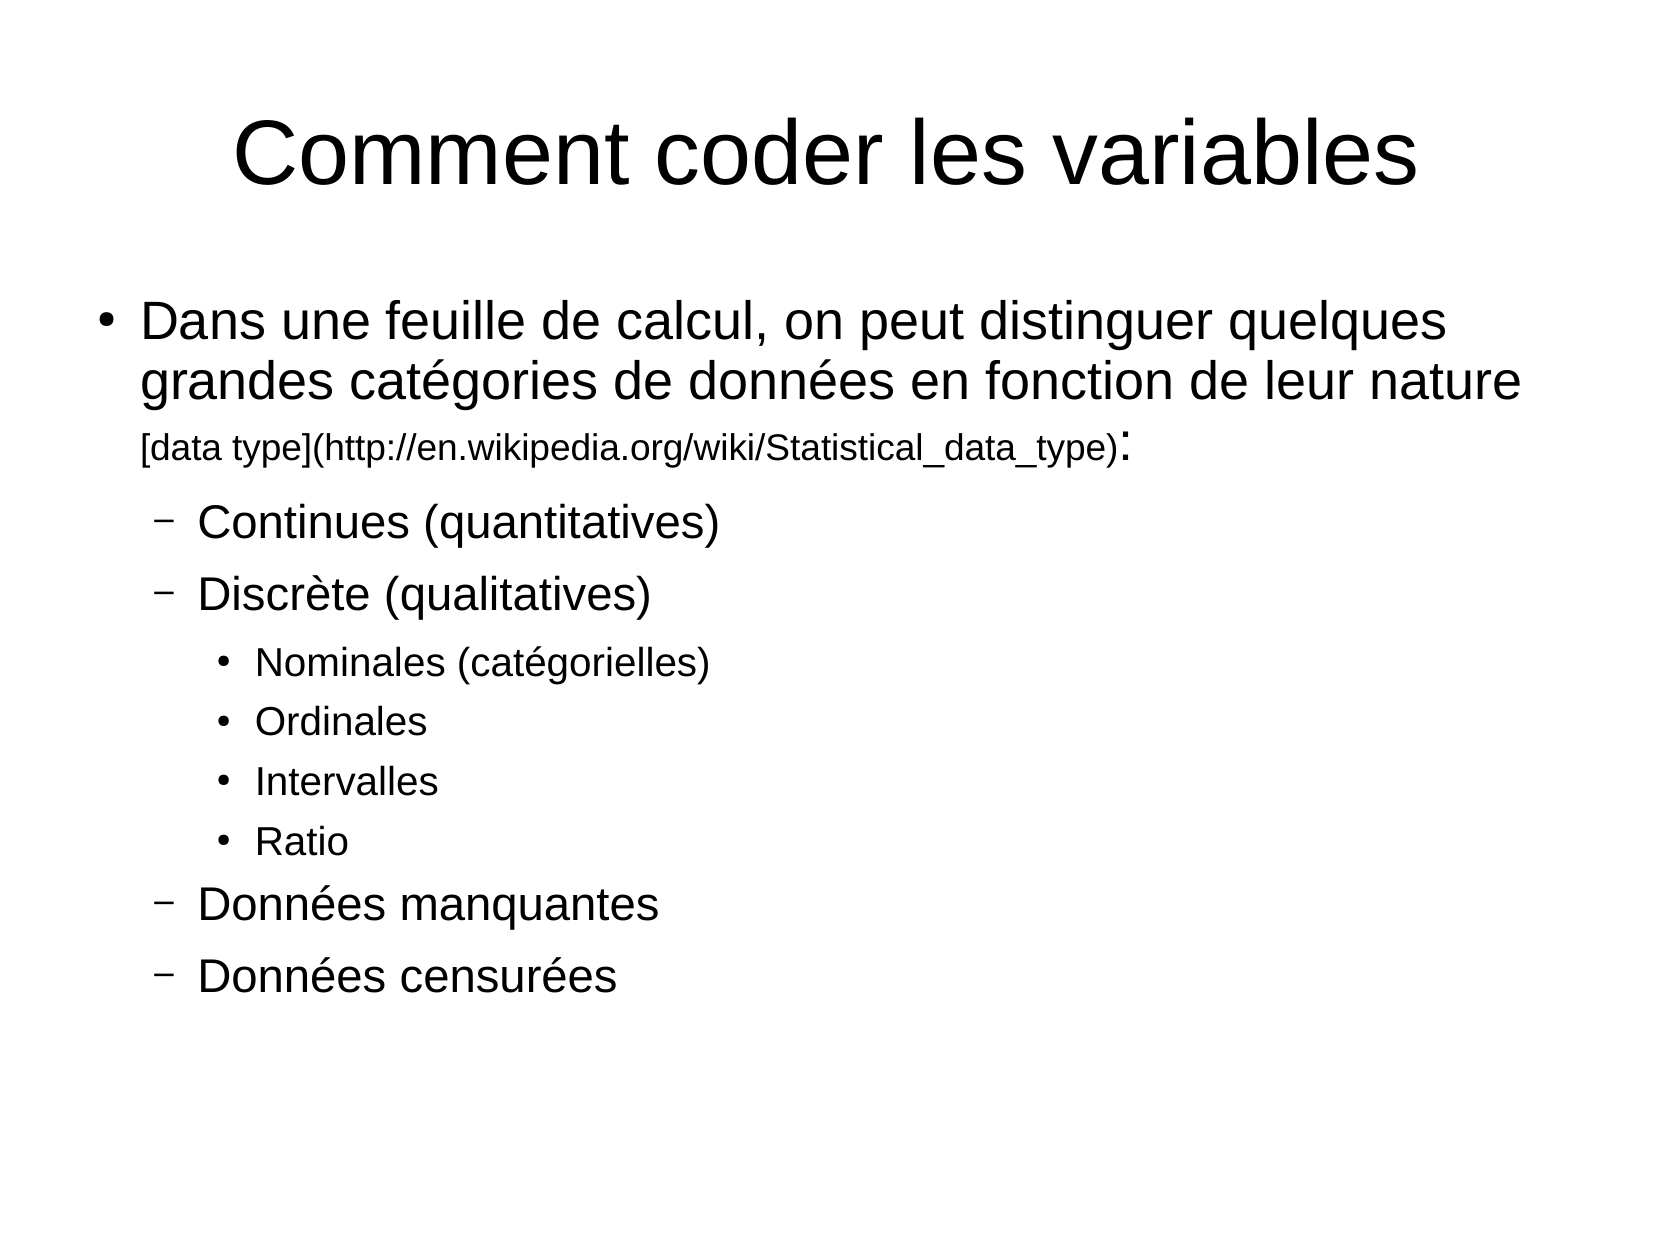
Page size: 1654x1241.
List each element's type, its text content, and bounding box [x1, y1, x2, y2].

title Comment coder les variables [82, 49, 1571, 257]
list Dans une feuille de calcul, on peut distinguer quelques grandes catégories de données en fonction de leur nature [data type](http://en.wikipedia.org/wiki/Statistical_data_type): Continues (quantitatives) Discrète (qualitatives) Nominales (catégorielles) Ordinales Intervalles Ratio Données manquantes Données censurées [82, 290, 1571, 1010]
